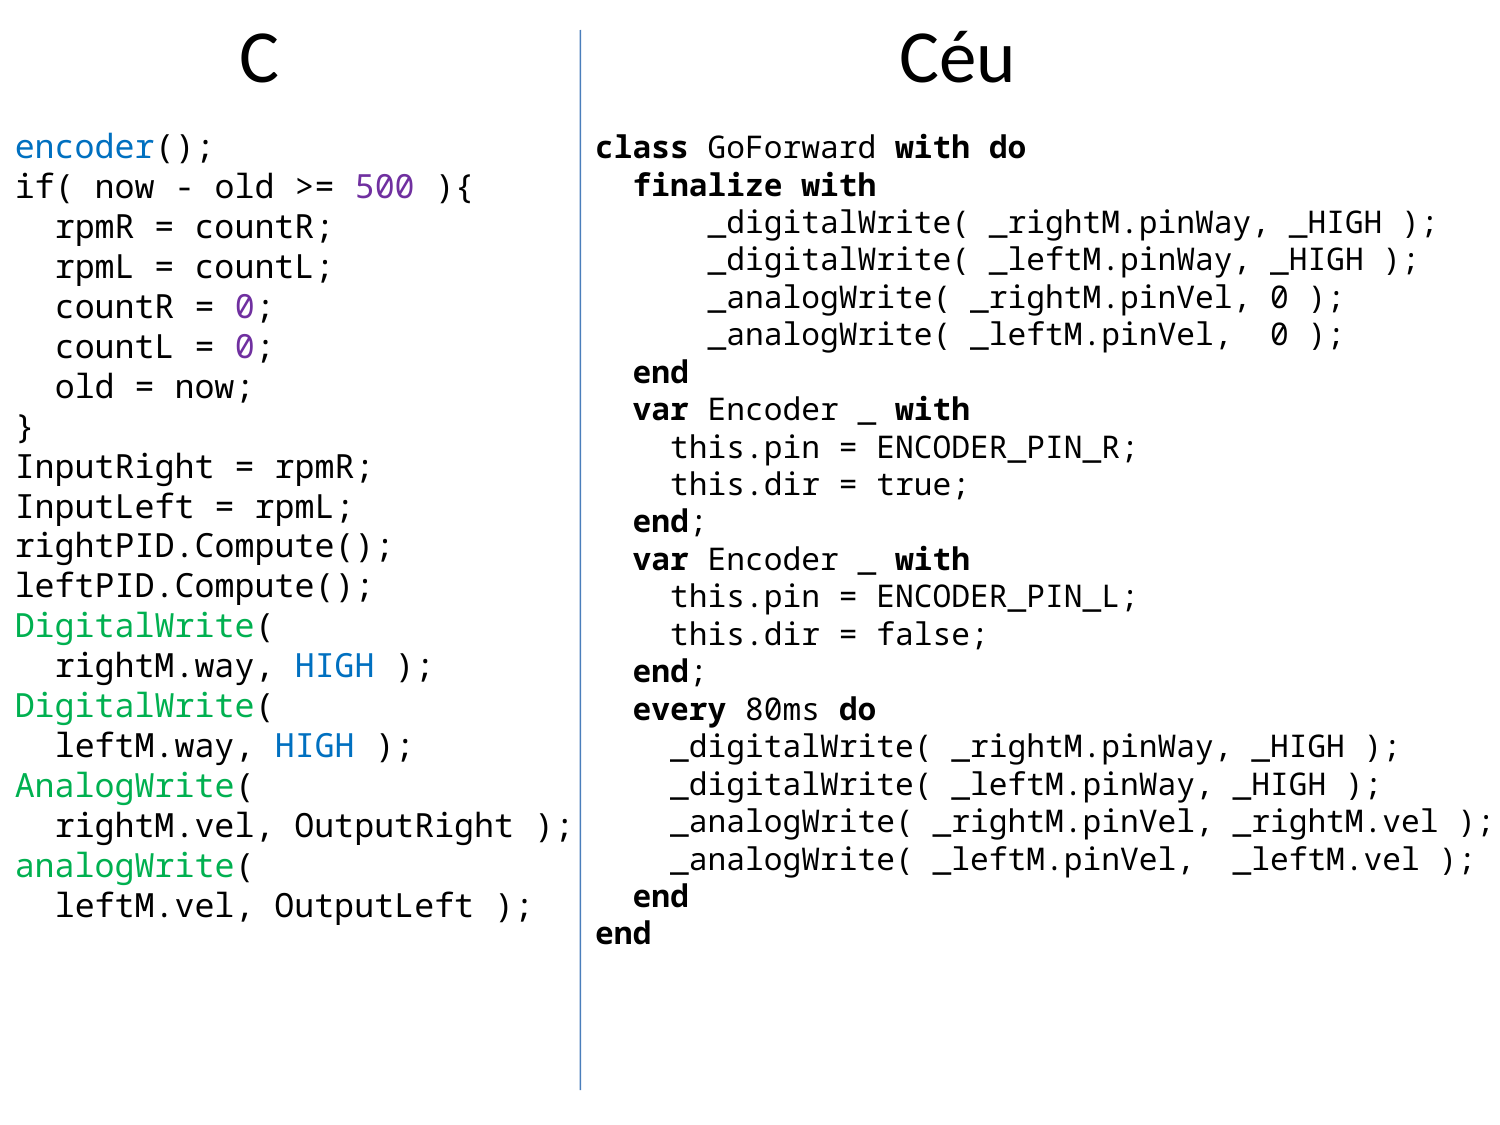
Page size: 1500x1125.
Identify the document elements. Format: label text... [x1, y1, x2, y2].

text_box encoder(); if( now - old >= 500 ){ rpmR = countR; rpmL = countL; countR = 0; countL = 0; old = now; } InputRight = rpmR; InputLeft = rpmL; rightPID.Compute(); leftPID.Compute(); DigitalWrite( rightM.way, HIGH ); DigitalWrite( leftM.way, HIGH ); AnalogWrite( rightM.vel, OutputRight ); analogWrite( leftM.vel, OutputLeft ); [0, 118, 580, 1125]
text_box C [224, 0, 400, 225]
text_box class GoForward with do finalize with _digitalWrite( _rightM.pinWay, _HIGH ); _digitalWrite( _leftM.pinWay, _HIGH ); _analogWrite( _rightM.pinVel, 0 ); _analogWrite( _leftM.pinVel, 0 ); end var Encoder _ with this.pin = ENCODER_PIN_R; this.dir = true; end; var Encoder _ with this.pin = ENCODER_PIN_L; this.dir = false; end; every 80ms do _digitalWrite( _rightM.pinWay, _HIGH ); _digitalWrite( _leftM.pinWay, _HIGH ); _analogWrite( _rightM.pinVel, _rightM.vel ); _analogWrite( _leftM.pinVel, _leftM.vel ); end end [580, 119, 1500, 1125]
text_box Céu [885, 0, 1110, 135]
